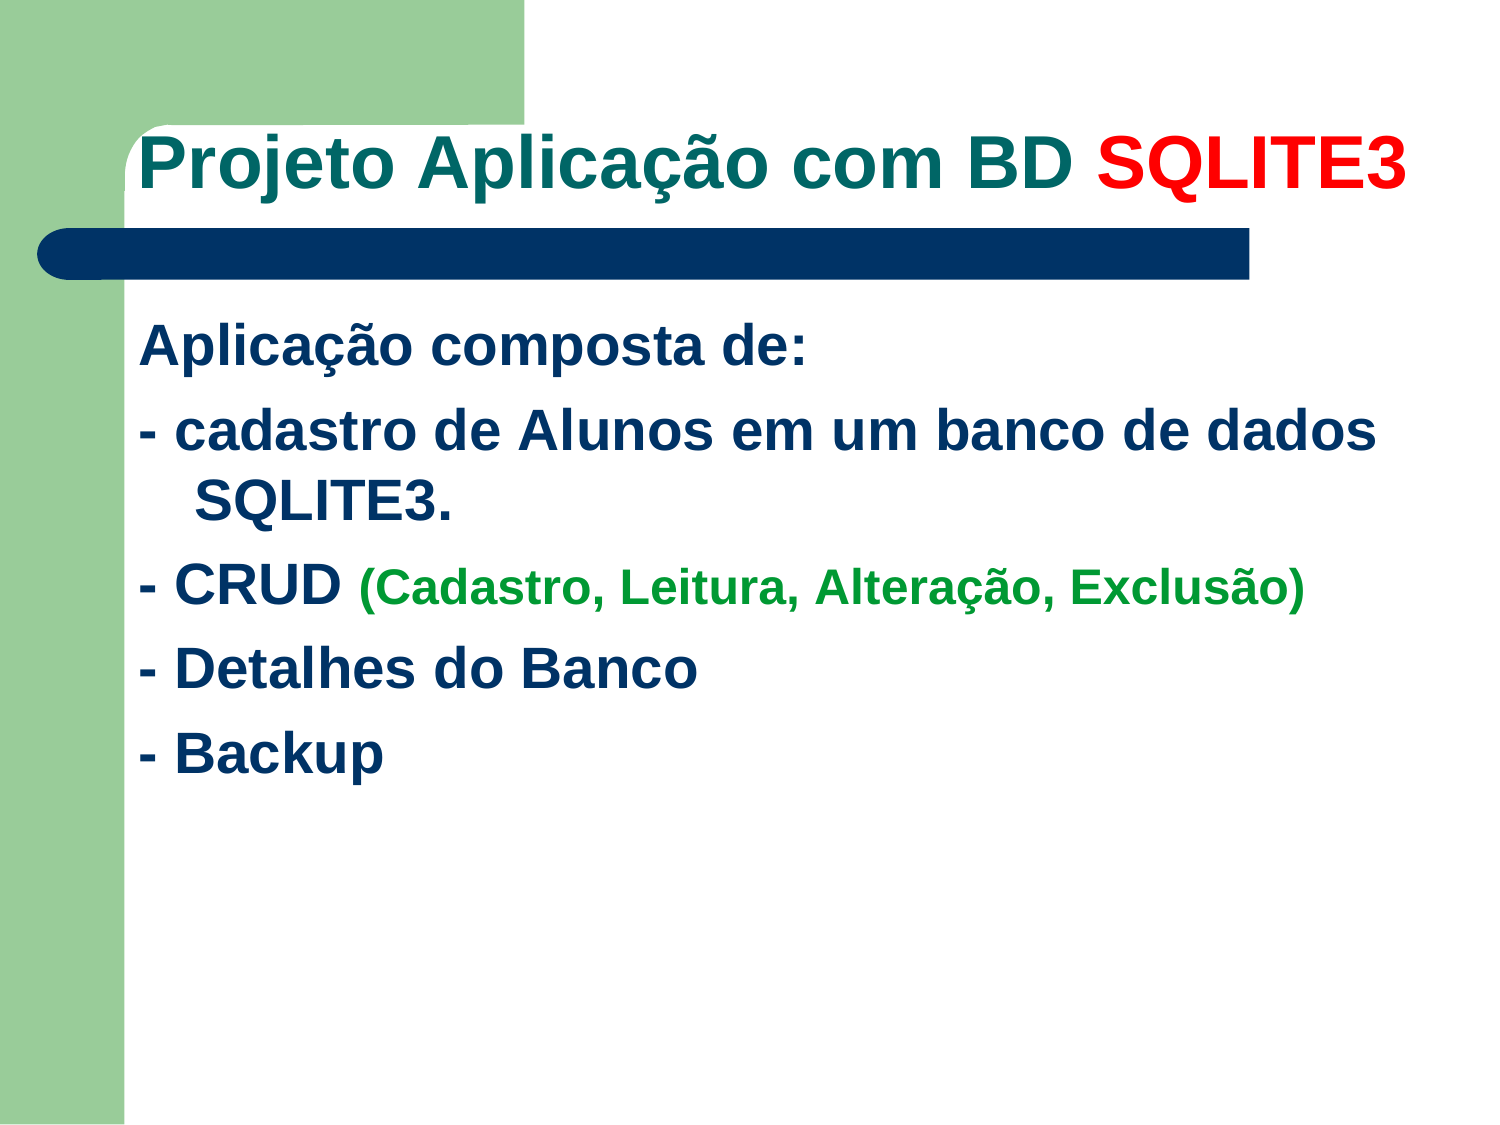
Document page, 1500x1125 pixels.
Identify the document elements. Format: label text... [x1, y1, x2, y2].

list Aplicação composta de: - cadastro de Alunos em um banco de dados SQLITE3. - CRUD (Cadastro, Leitura, Alteração, Exclusão) - Detalhes do Banco - Backup [123, 299, 1441, 998]
title Projeto Aplicação com BD SQLITE3 [49, 49, 1451, 213]
